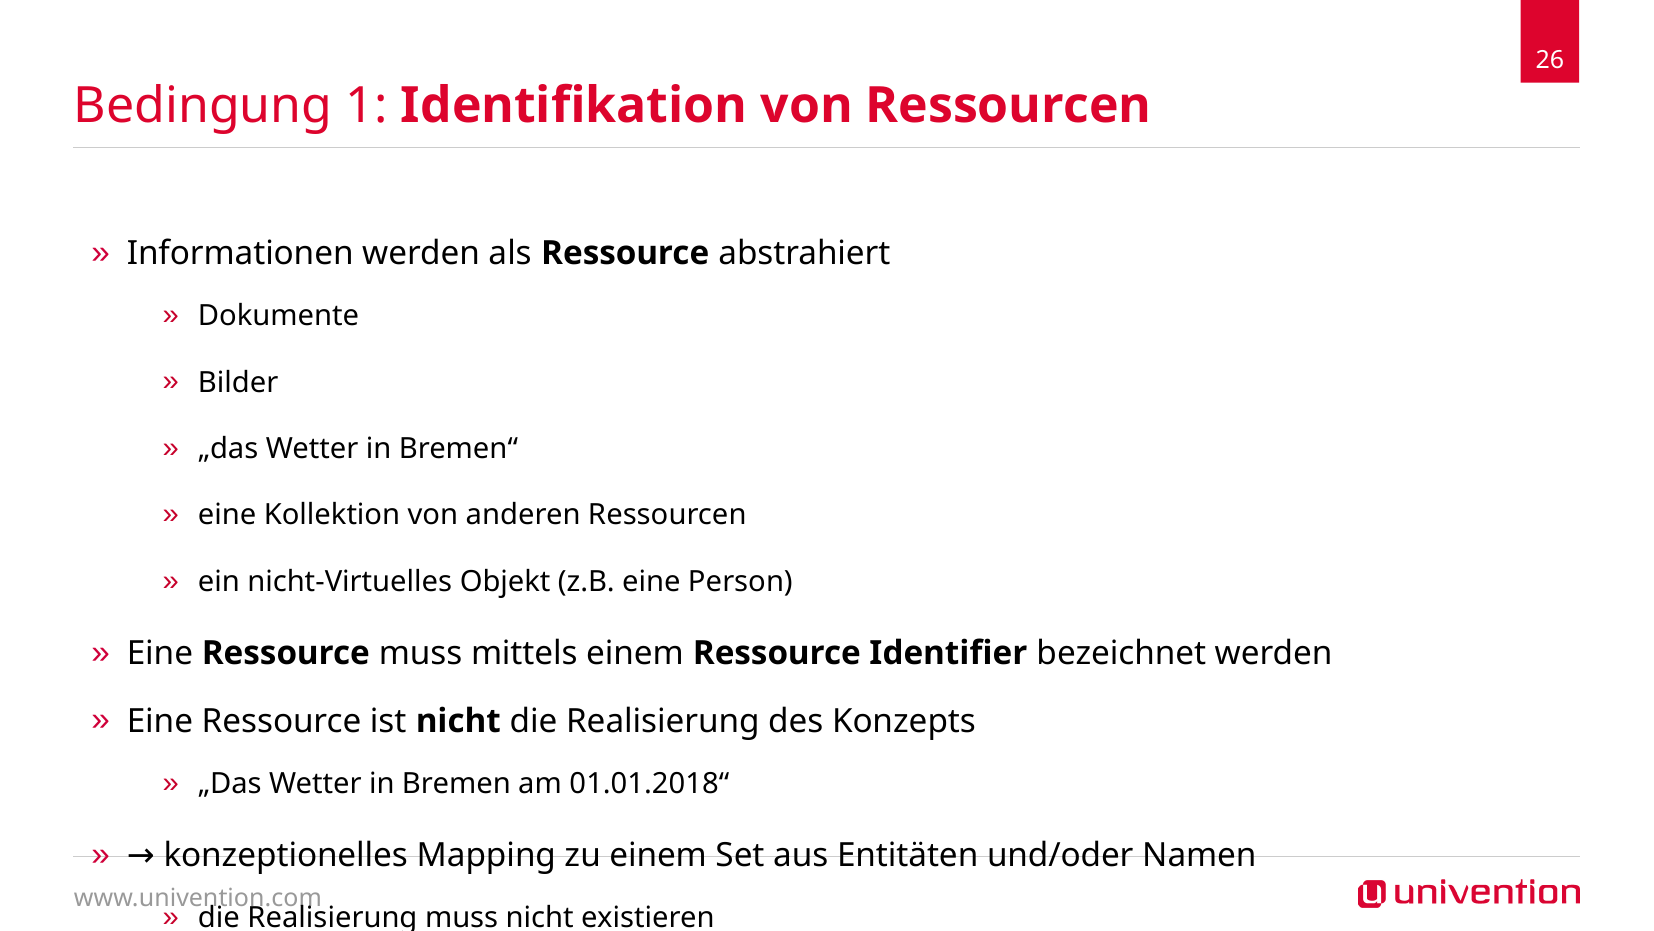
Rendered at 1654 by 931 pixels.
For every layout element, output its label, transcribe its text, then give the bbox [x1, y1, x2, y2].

title Bedingung 1: Identifikation von Ressourcen [73, 59, 1580, 148]
picture [1358, 879, 1580, 908]
list Informationen werden als Ressource abstrahiert Dokumente Bilder „das Wetter in Bremen“ eine Kollektion von anderen Ressourcen ein nicht-Virtuelles Objekt (z.B. eine Person) Eine Ressource muss mittels einem Ressource Identifier bezeichnet werden Eine Ressource ist nicht die Realisierung des Konzepts „Das Wetter in Bremen am 01.01.2018“ → konzeptionelles Mapping zu einem Set aus Entitäten und/oder Namen die Realisierung muss nicht existieren [73, 206, 1580, 798]
